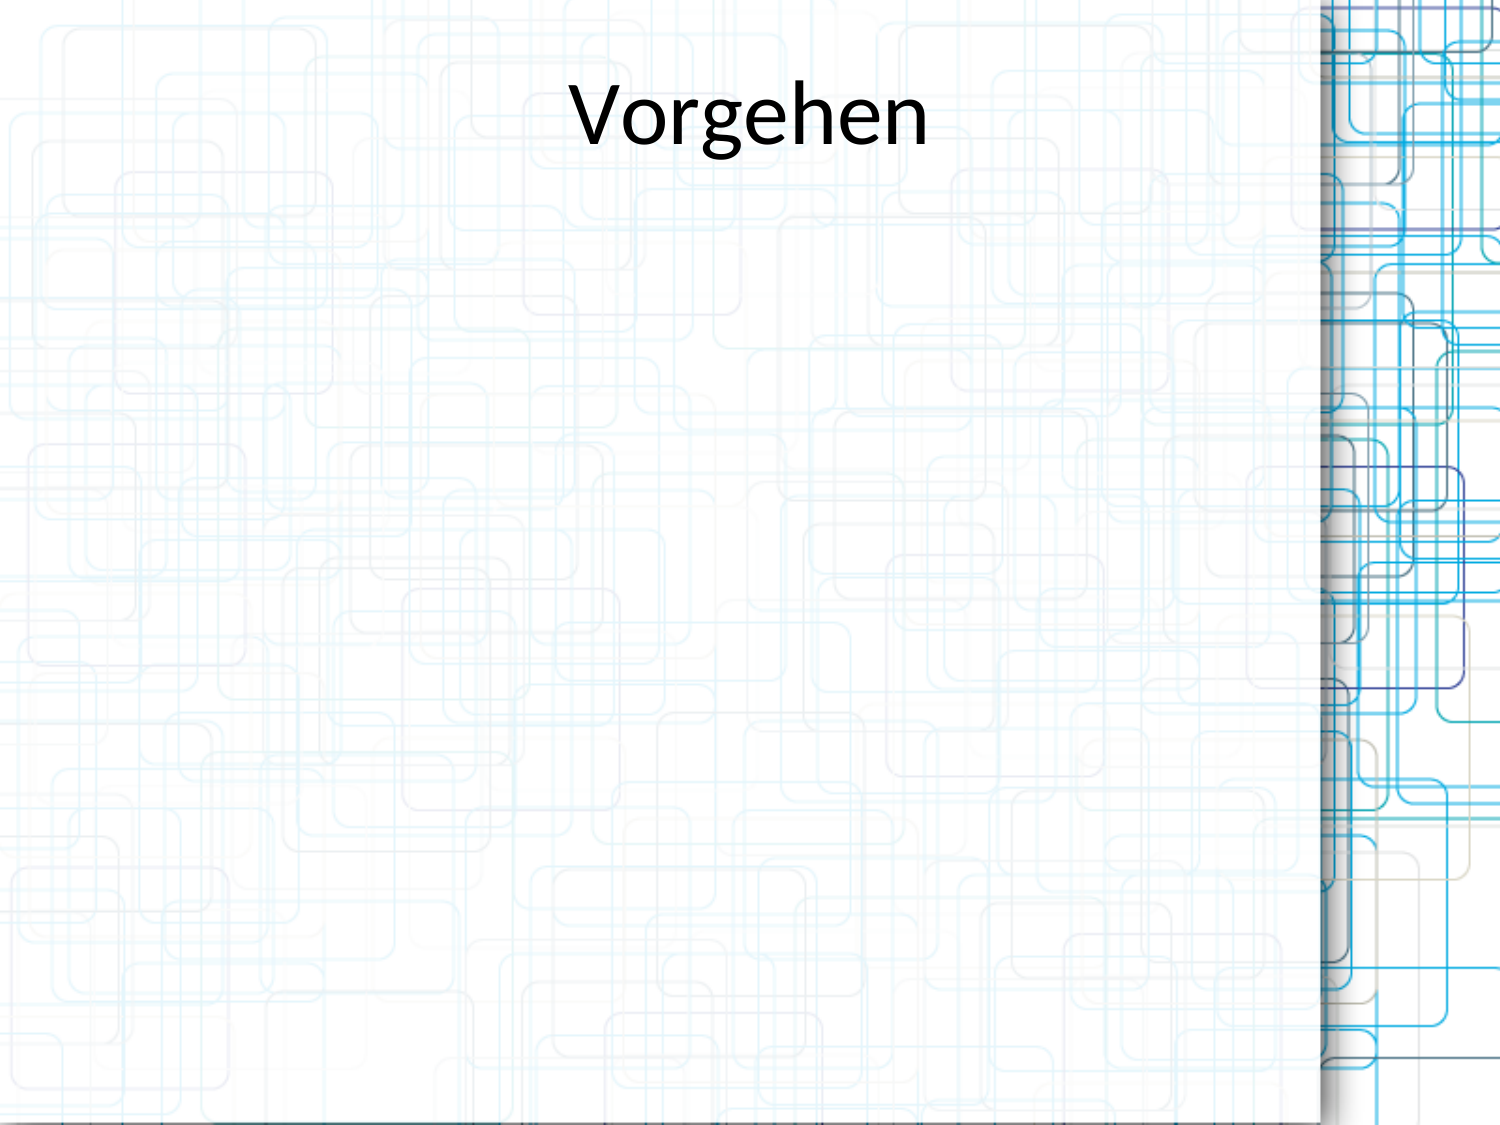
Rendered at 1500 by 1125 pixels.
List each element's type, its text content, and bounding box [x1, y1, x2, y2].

title Vorgehen [75, 45, 1425, 233]
